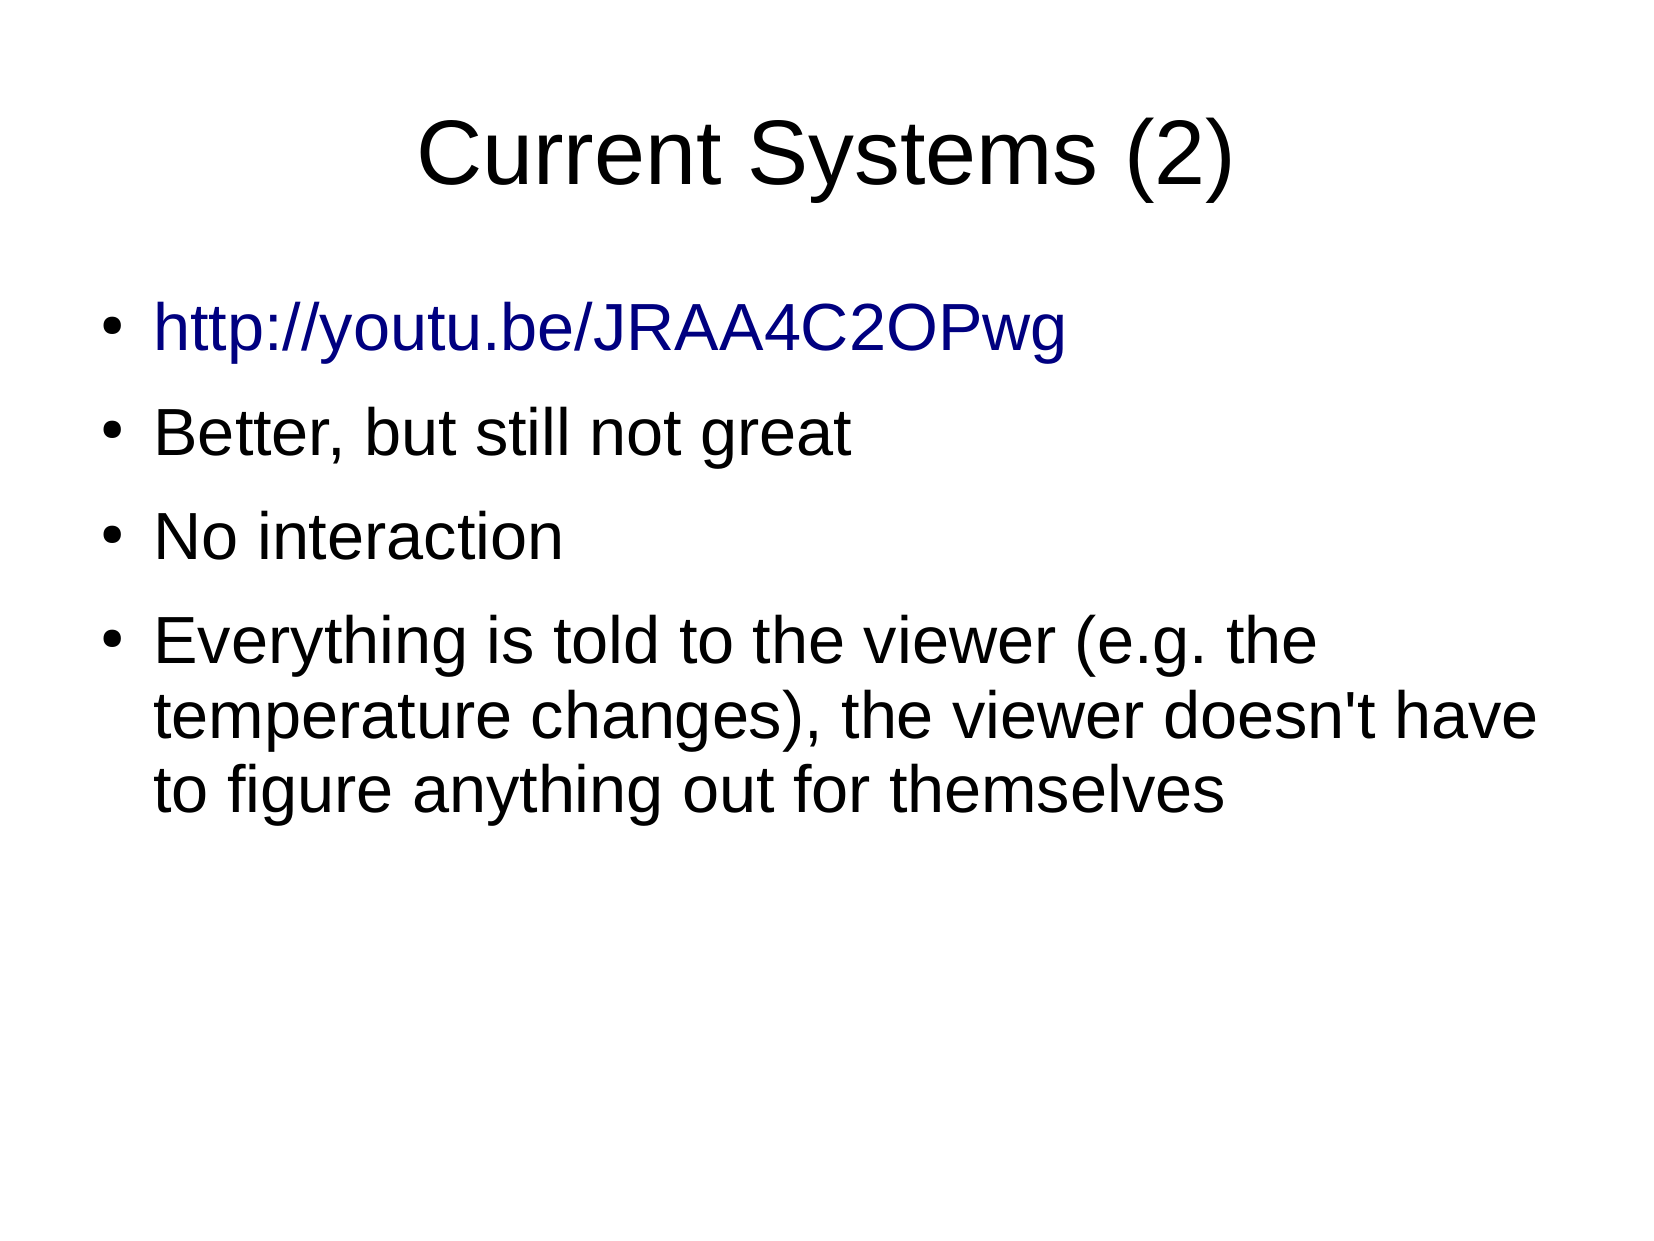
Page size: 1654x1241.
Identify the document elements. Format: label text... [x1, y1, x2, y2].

list http://youtu.be/JRAA4C2OPwg Better, but still not great No interaction Everything is told to the viewer (e.g. the temperature changes), the viewer doesn't have to figure anything out for themselves [82, 290, 1571, 1109]
title Current Systems (2) [82, 49, 1571, 257]
